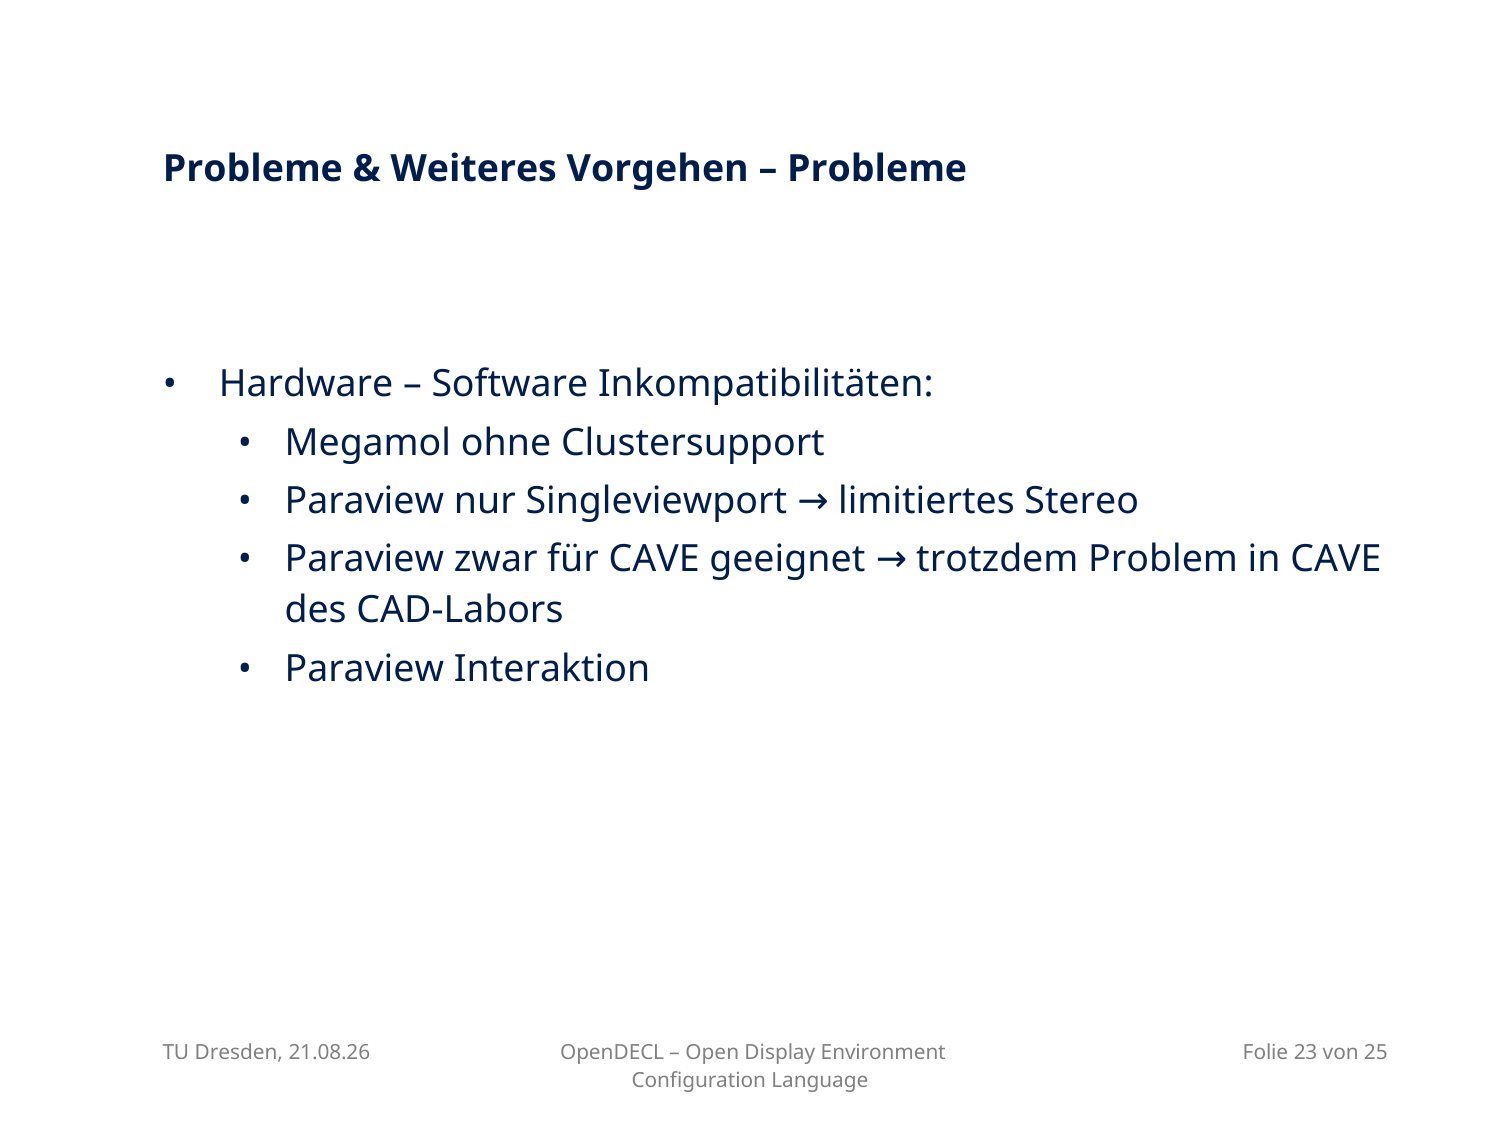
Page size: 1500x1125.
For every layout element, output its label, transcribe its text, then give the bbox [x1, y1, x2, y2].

list Probleme & Weiteres Vorgehen – Probleme Hardware – Software Inkompatibilitäten: Megamol ohne Clustersupport Paraview nur Singleviewport → limitiertes Stereo Paraview zwar für CAVE geeignet → trotzdem Problem in CAVE des CAD-Labors Paraview Interaktion [162, 133, 1418, 709]
